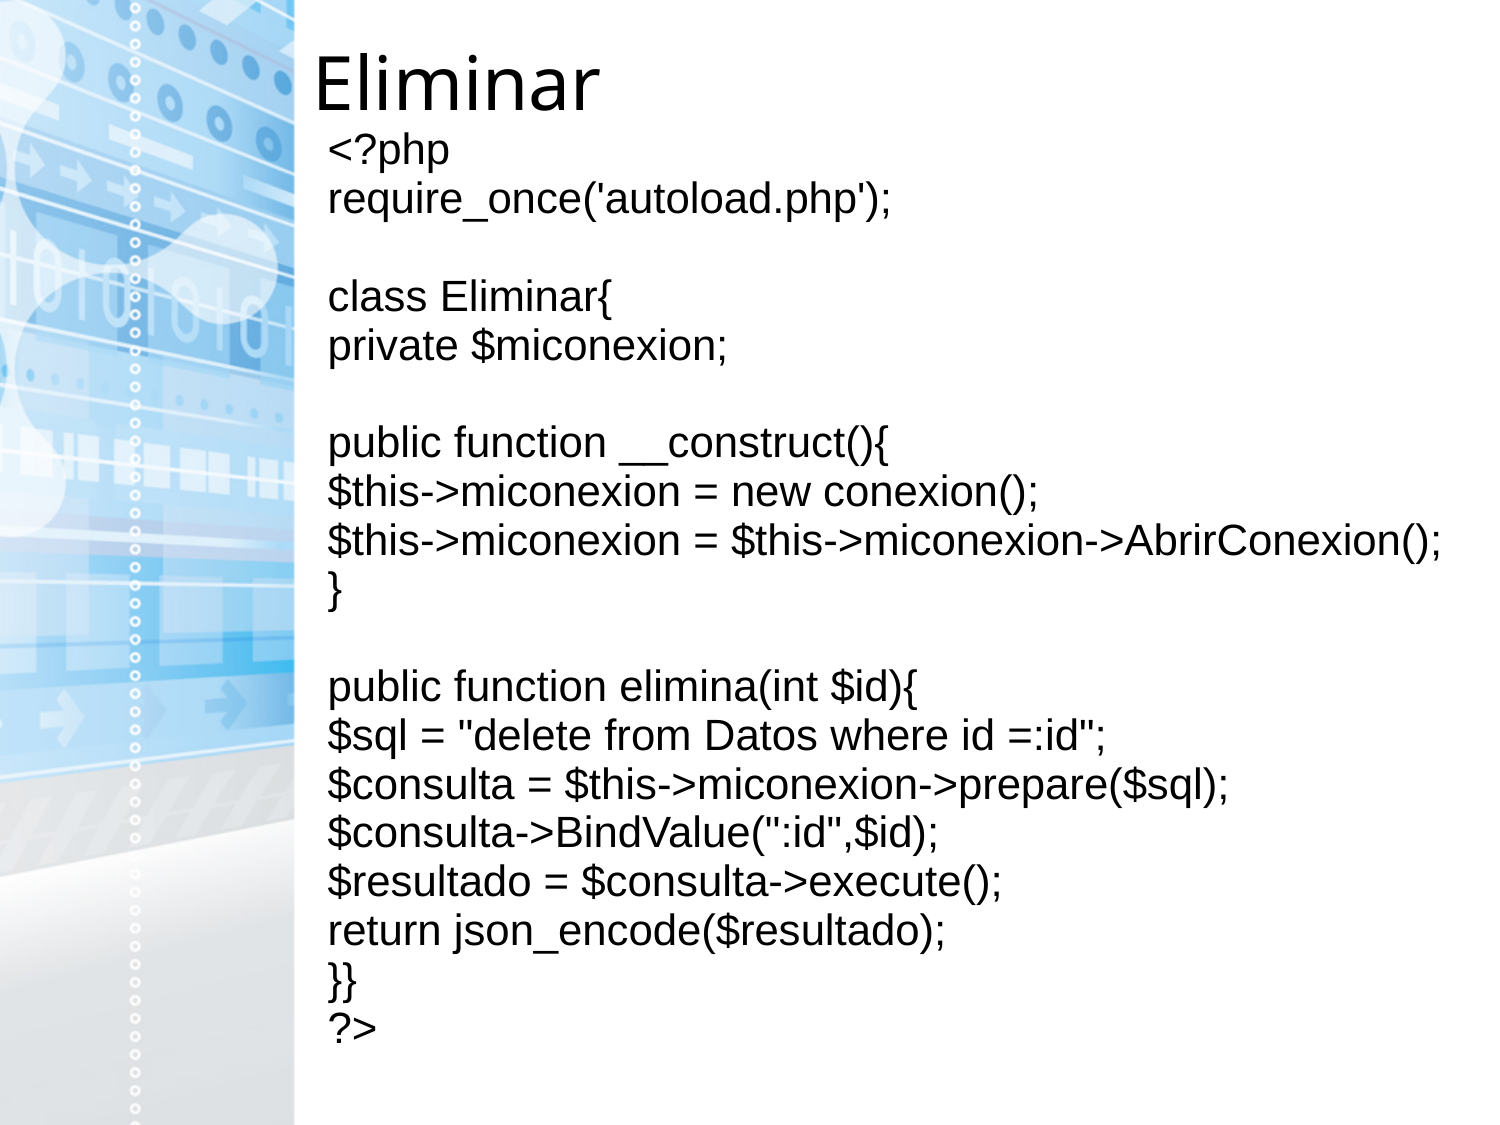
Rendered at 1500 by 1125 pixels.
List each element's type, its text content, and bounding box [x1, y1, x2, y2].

text_box <?php require_once('autoload.php'); class Eliminar{ private $miconexion; public function __construct(){ $this->miconexion = new conexion(); $this->miconexion = $this->miconexion->AbrirConexion(); } public function elimina(int $id){ $sql = "delete from Datos where id =:id"; $consulta = $this->miconexion->prepare($sql); $consulta->BindValue(":id",$id); $resultado = $consulta->execute(); return json_encode($resultado); }} ?> [312, 118, 1477, 1093]
picture [0, 0, 1500, 1125]
title Eliminar [312, 15, 709, 118]
